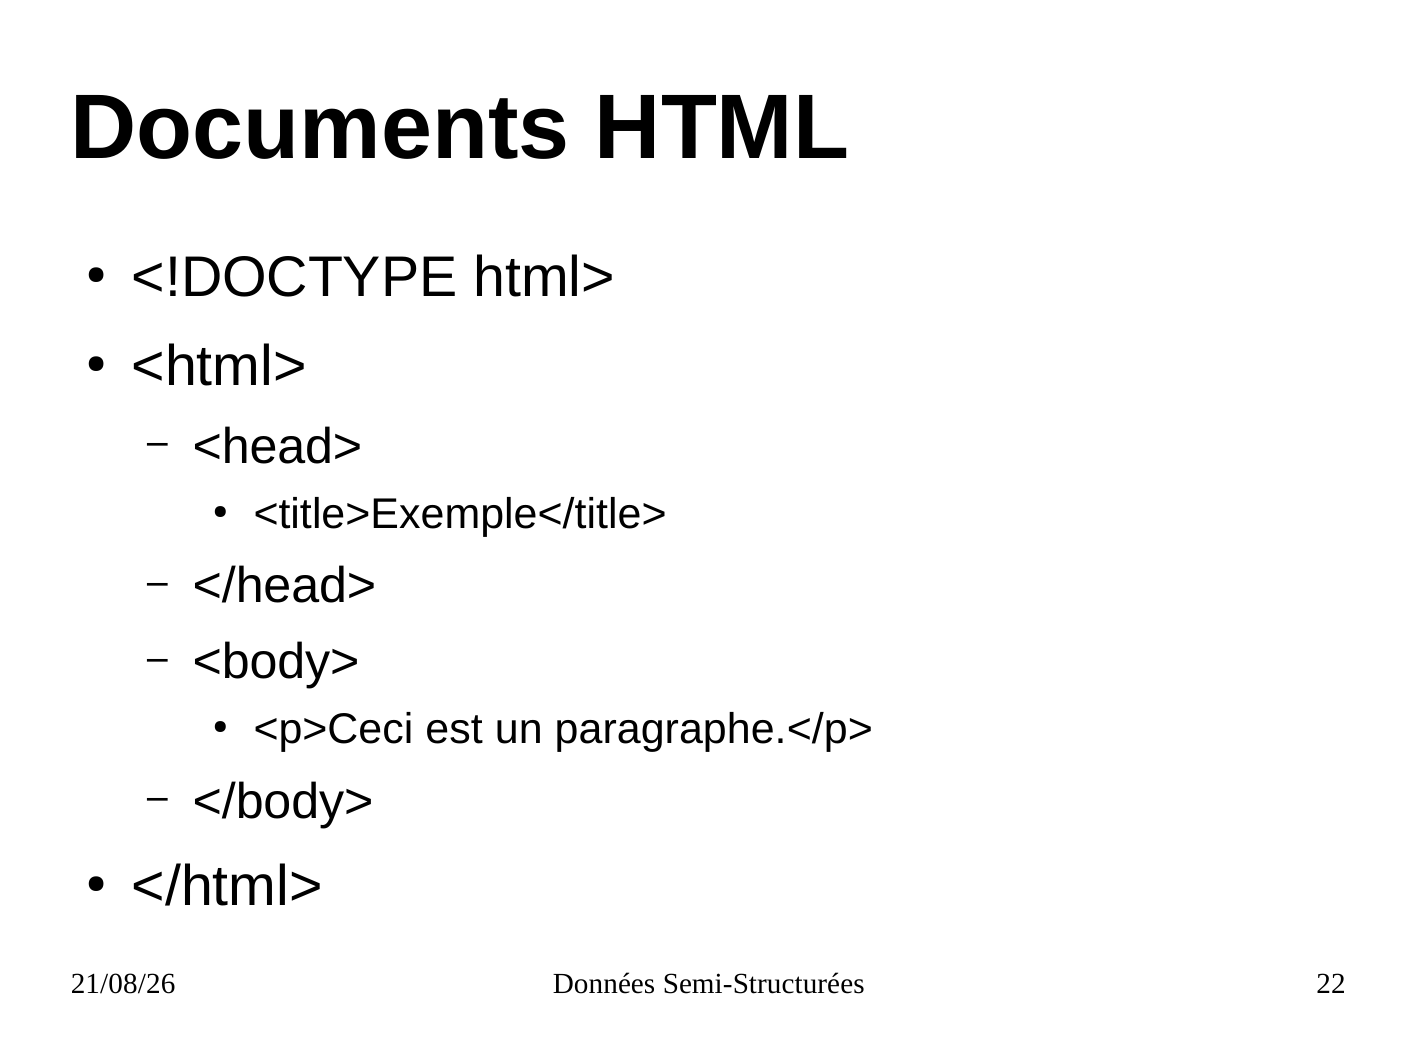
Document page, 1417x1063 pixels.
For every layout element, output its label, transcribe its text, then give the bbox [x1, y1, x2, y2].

list <!DOCTYPE html> <html> <head> <title>Exemple</title> </head> <body> <p>Ceci est un paragraphe.</p> </body> </html> [70, 244, 1346, 925]
title Documents HTML [70, 42, 1346, 212]
